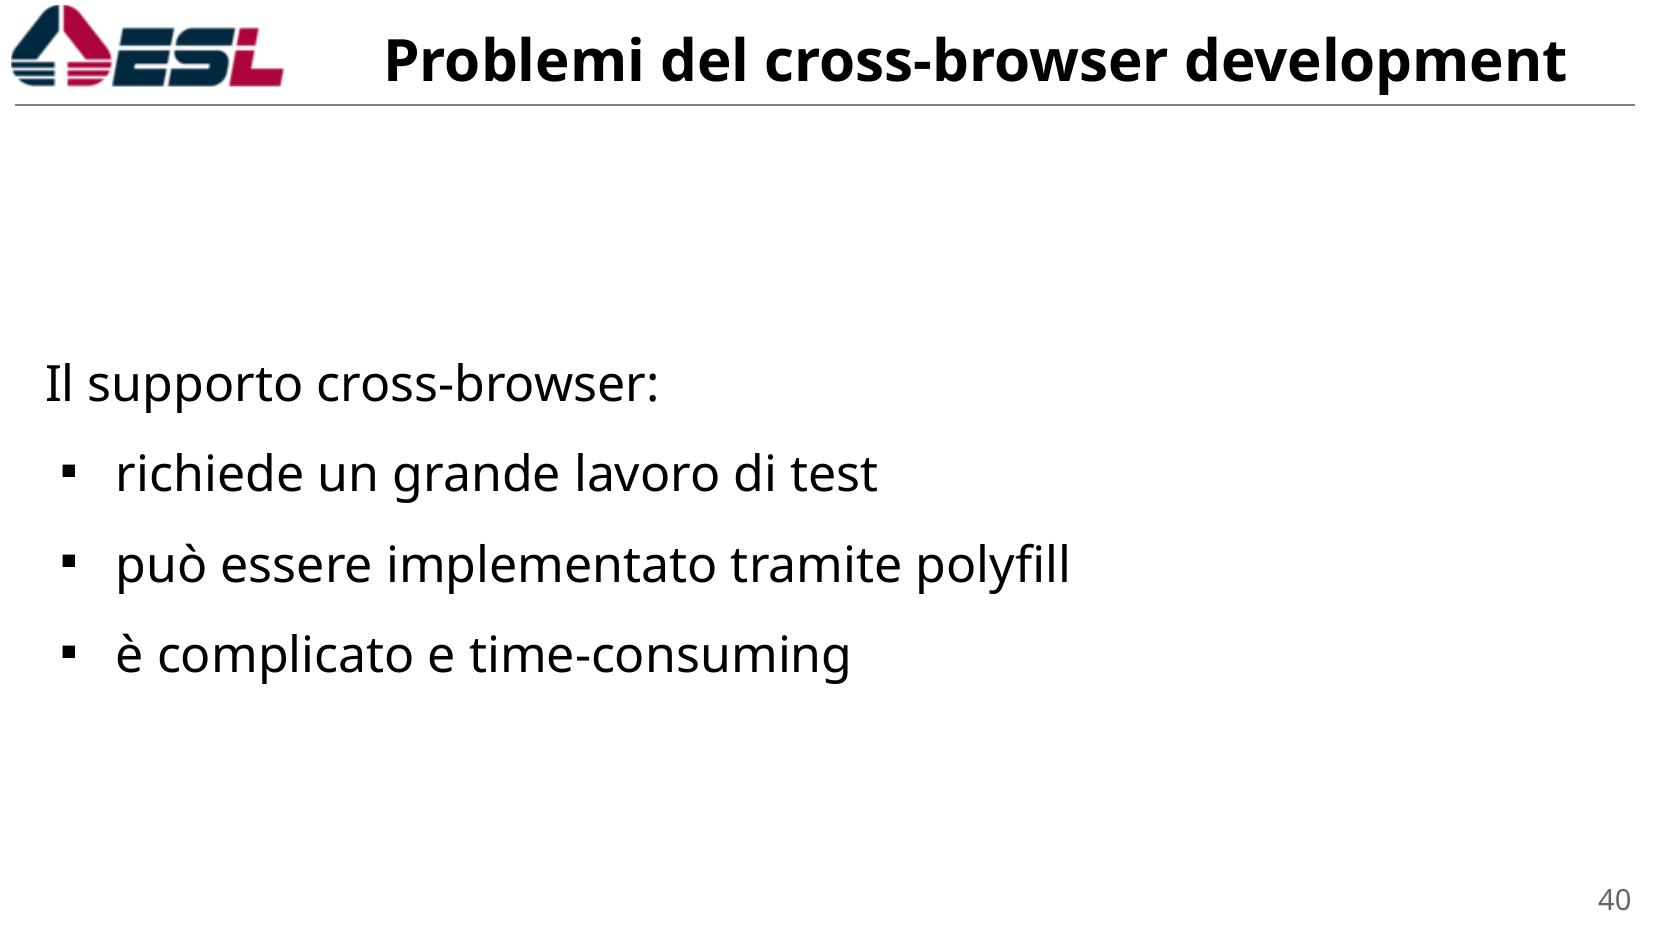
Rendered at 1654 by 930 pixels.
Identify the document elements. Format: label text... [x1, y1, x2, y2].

title Problemi del cross-browser development [335, 0, 1653, 103]
picture [11, 5, 288, 90]
list Il supporto cross-browser: richiede un grande lavoro di test può essere implementato tramite polyfill è complicato e time-consuming [45, 134, 1606, 901]
